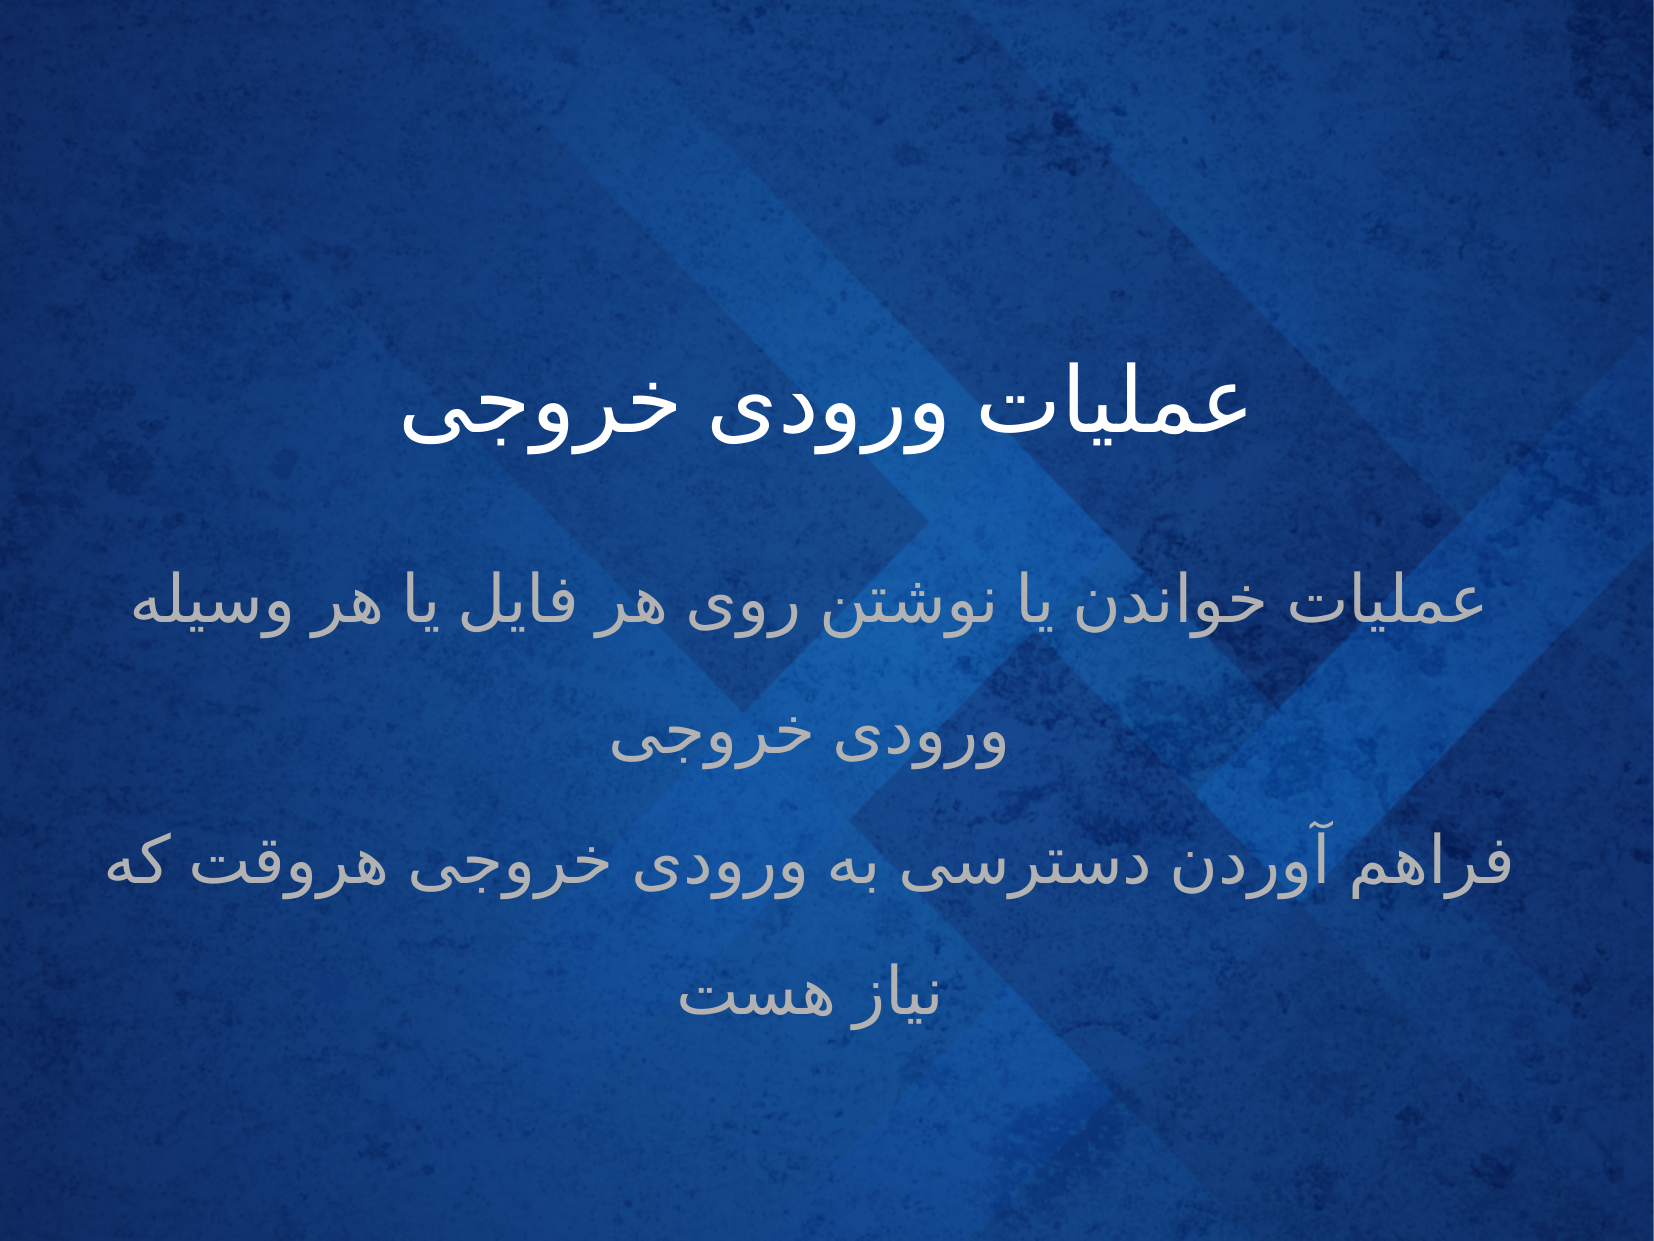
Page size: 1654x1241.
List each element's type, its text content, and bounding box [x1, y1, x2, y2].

title عملیات ورودی خروجی [82, 307, 1571, 515]
picture [0, 0, 1654, 1241]
subtitle عملیات خواندن یا نوشتن روی هر فایل یا هر وسیله ورودی خروجی فراهم آوردن دسترسی به ورودی خروجی هروقت که نیاز هست [82, 519, 1538, 1157]
